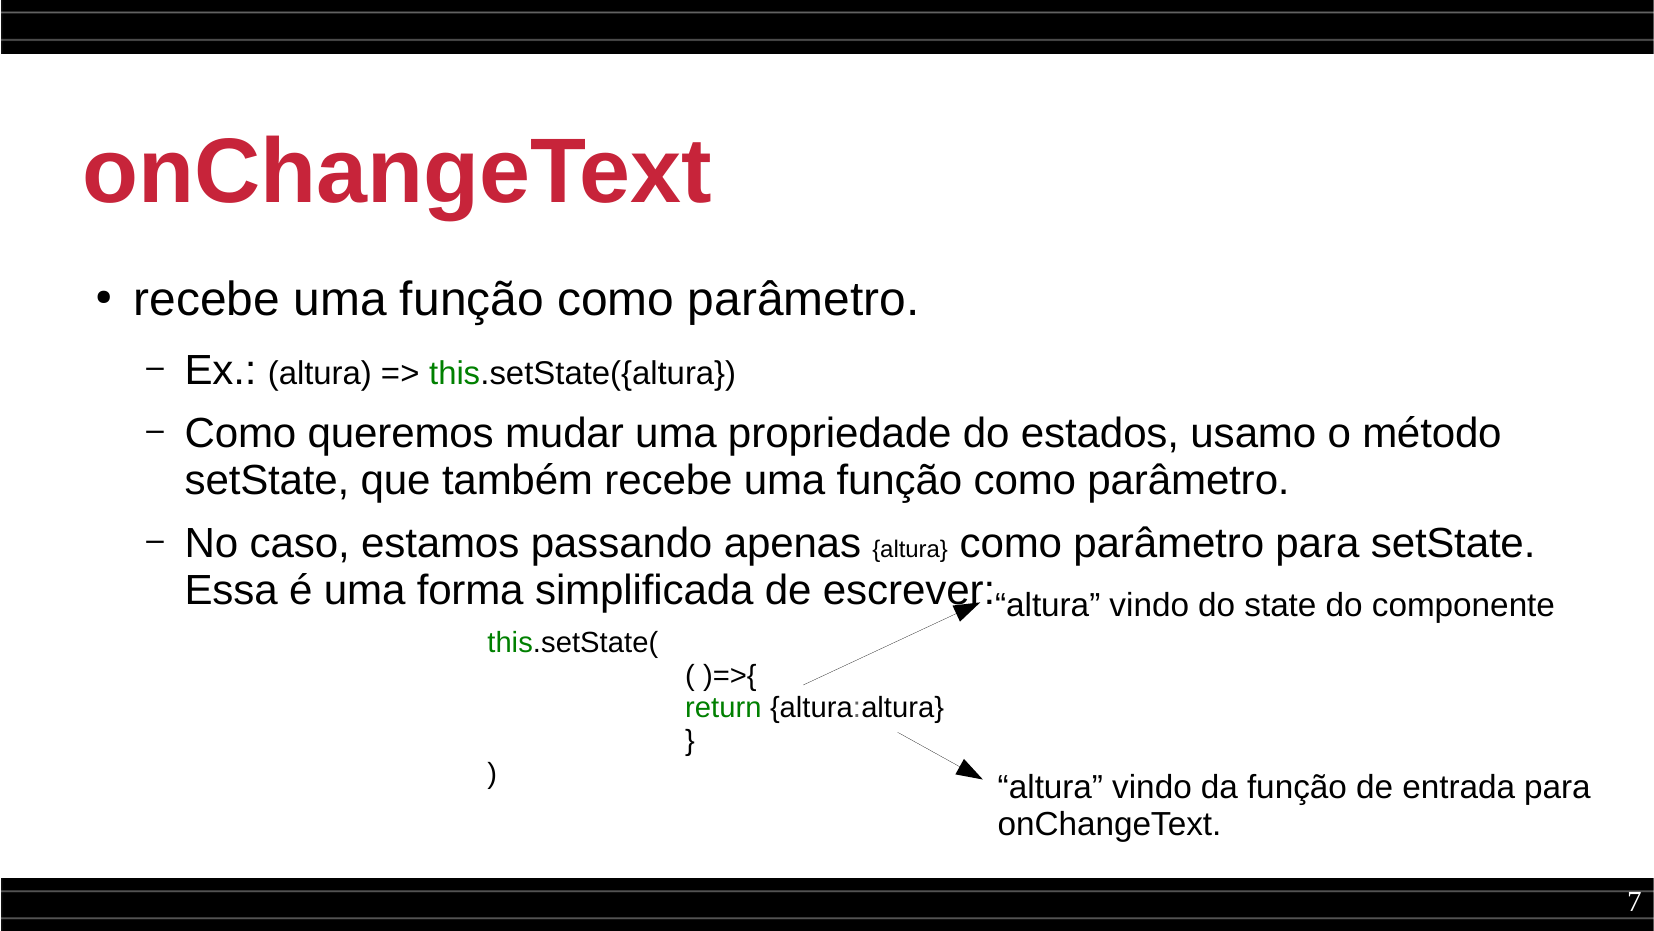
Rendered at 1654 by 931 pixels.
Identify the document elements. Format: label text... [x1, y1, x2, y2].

picture [1, 878, 1654, 931]
text_box “altura” vindo do state do componente [980, 578, 1571, 631]
title onChangeText [82, 92, 1571, 249]
picture [1, 0, 1654, 54]
list recebe uma função como parâmetro. Ex.: (altura) => this.setState({altura}) Como queremos mudar uma propriedade do estados, usamo o método setState, que também recebe uma função como parâmetro. No caso, estamos passando apenas {altura} como parâmetro para setState. Essa é uma forma simplificada de escrever: [82, 271, 1571, 615]
text_box this.setState( ( )=>{ return {altura:altura} } ) [472, 618, 1052, 798]
text_box “altura” vindo da função de entrada para onChangeText. [982, 761, 1607, 851]
